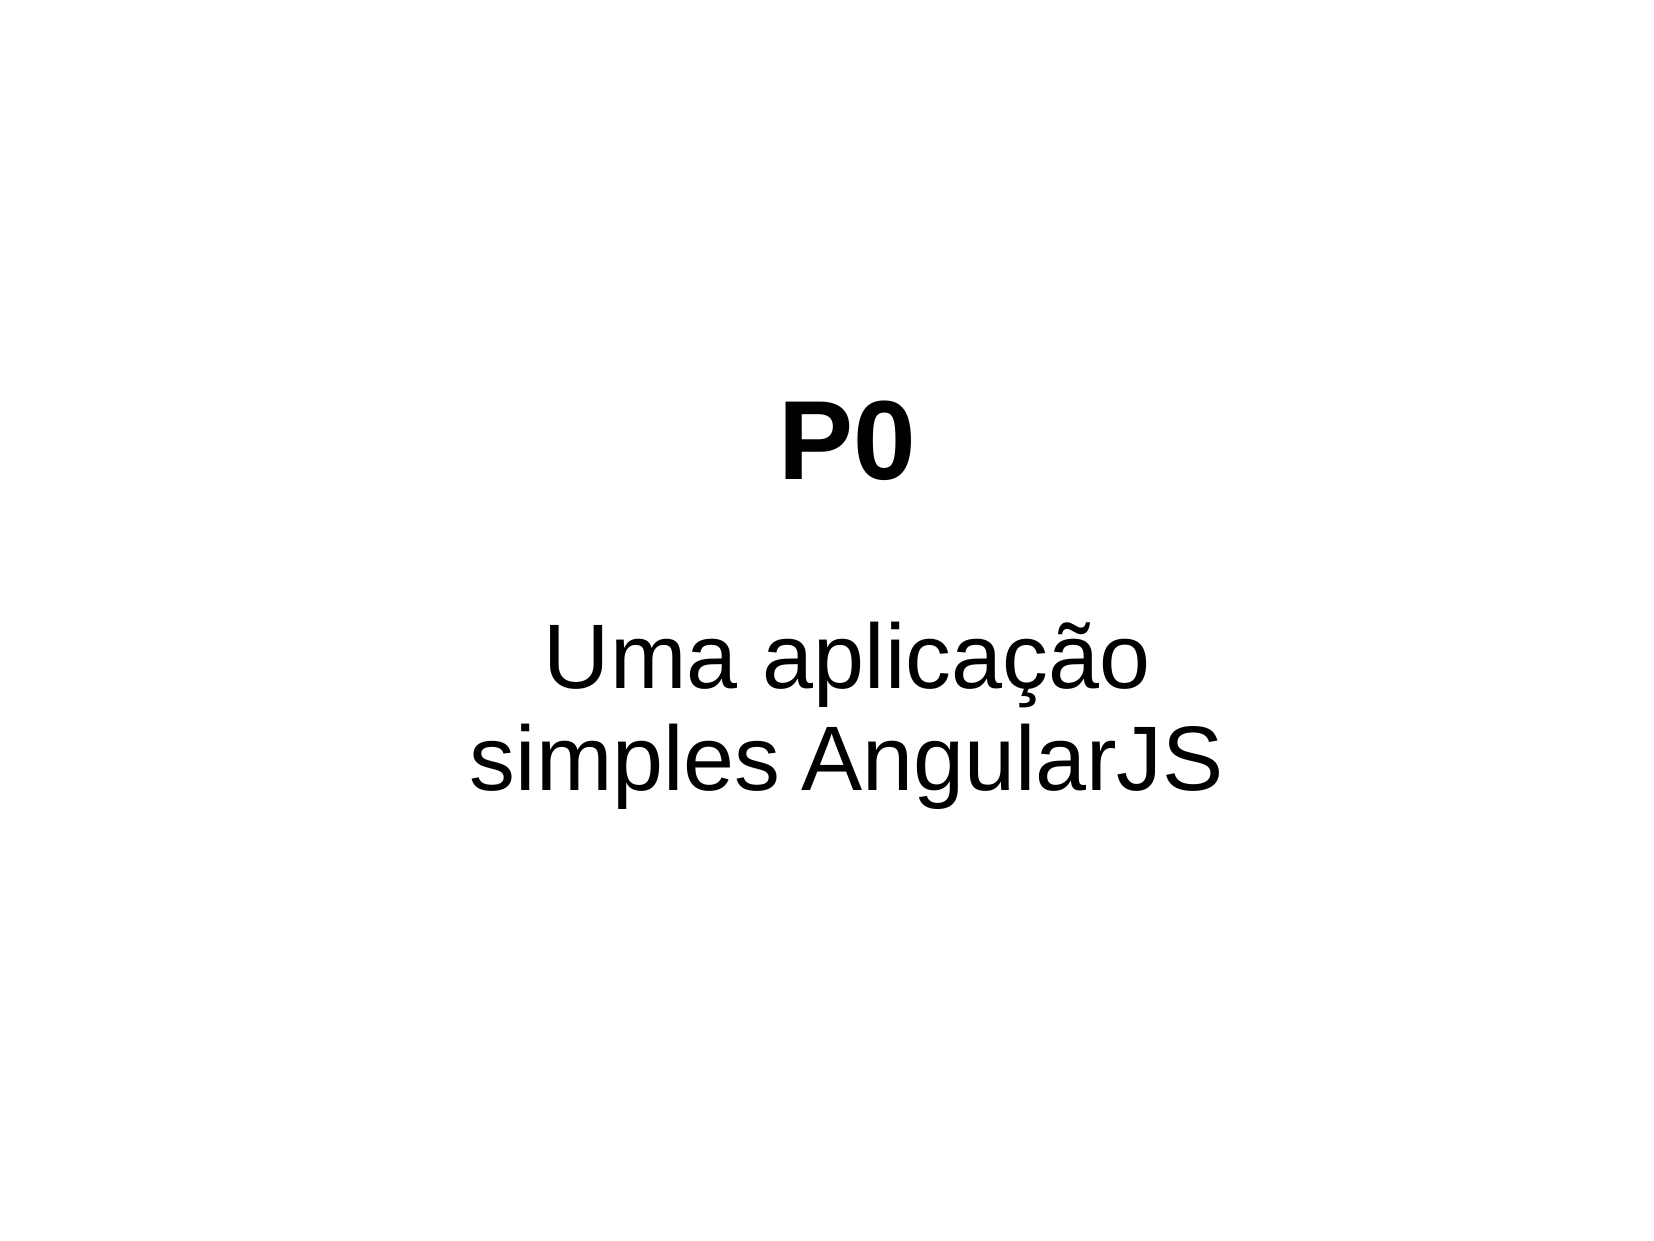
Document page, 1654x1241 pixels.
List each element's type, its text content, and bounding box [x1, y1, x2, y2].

title P0 Uma aplicação simples AngularJS [390, 255, 1306, 933]
